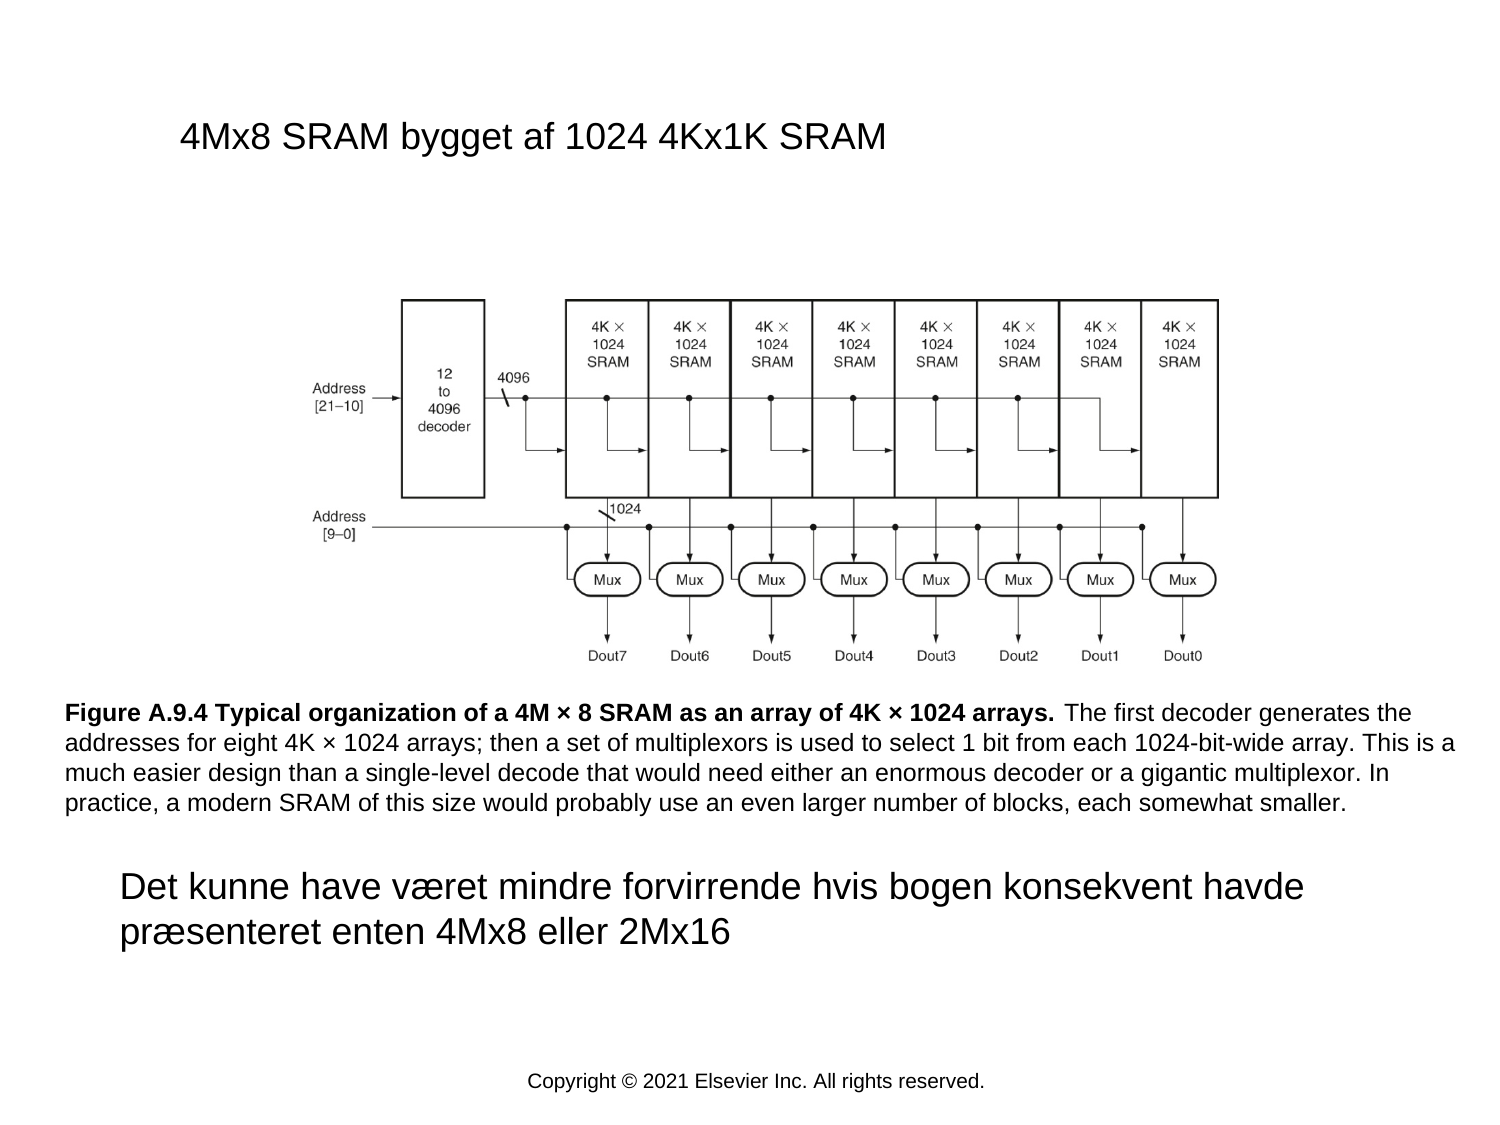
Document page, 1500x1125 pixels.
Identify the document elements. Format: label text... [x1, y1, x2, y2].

text_box Copyright © 2021 Elsevier Inc. All rights reserved. [512, 1059, 1001, 1101]
text_box Det kunne have været mindre forvirrende hvis bogen konsekvent havde præsenteret enten 4Mx8 eller 2Mx16 [104, 855, 1321, 960]
text_box Figure A.9.4 Typical organization of a 4M × 8 SRAM as an array of 4K × 1024 arrays. The first decoder generates the addresses for eight 4K × 1024 arrays; then a set of multiplexors is used to select 1 bit from each 1024-bit-wide array. This is a much easier design than a single-level decode that would need either an enormous decoder or a gigantic multiplexor. In practice, a modern SRAM of this size would probably use an even larger number of blocks, each somewhat smaller. [50, 688, 1476, 824]
picture [312, 299, 1219, 664]
text_box 4Mx8 SRAM bygget af 1024 4Kx1K SRAM [165, 104, 903, 165]
